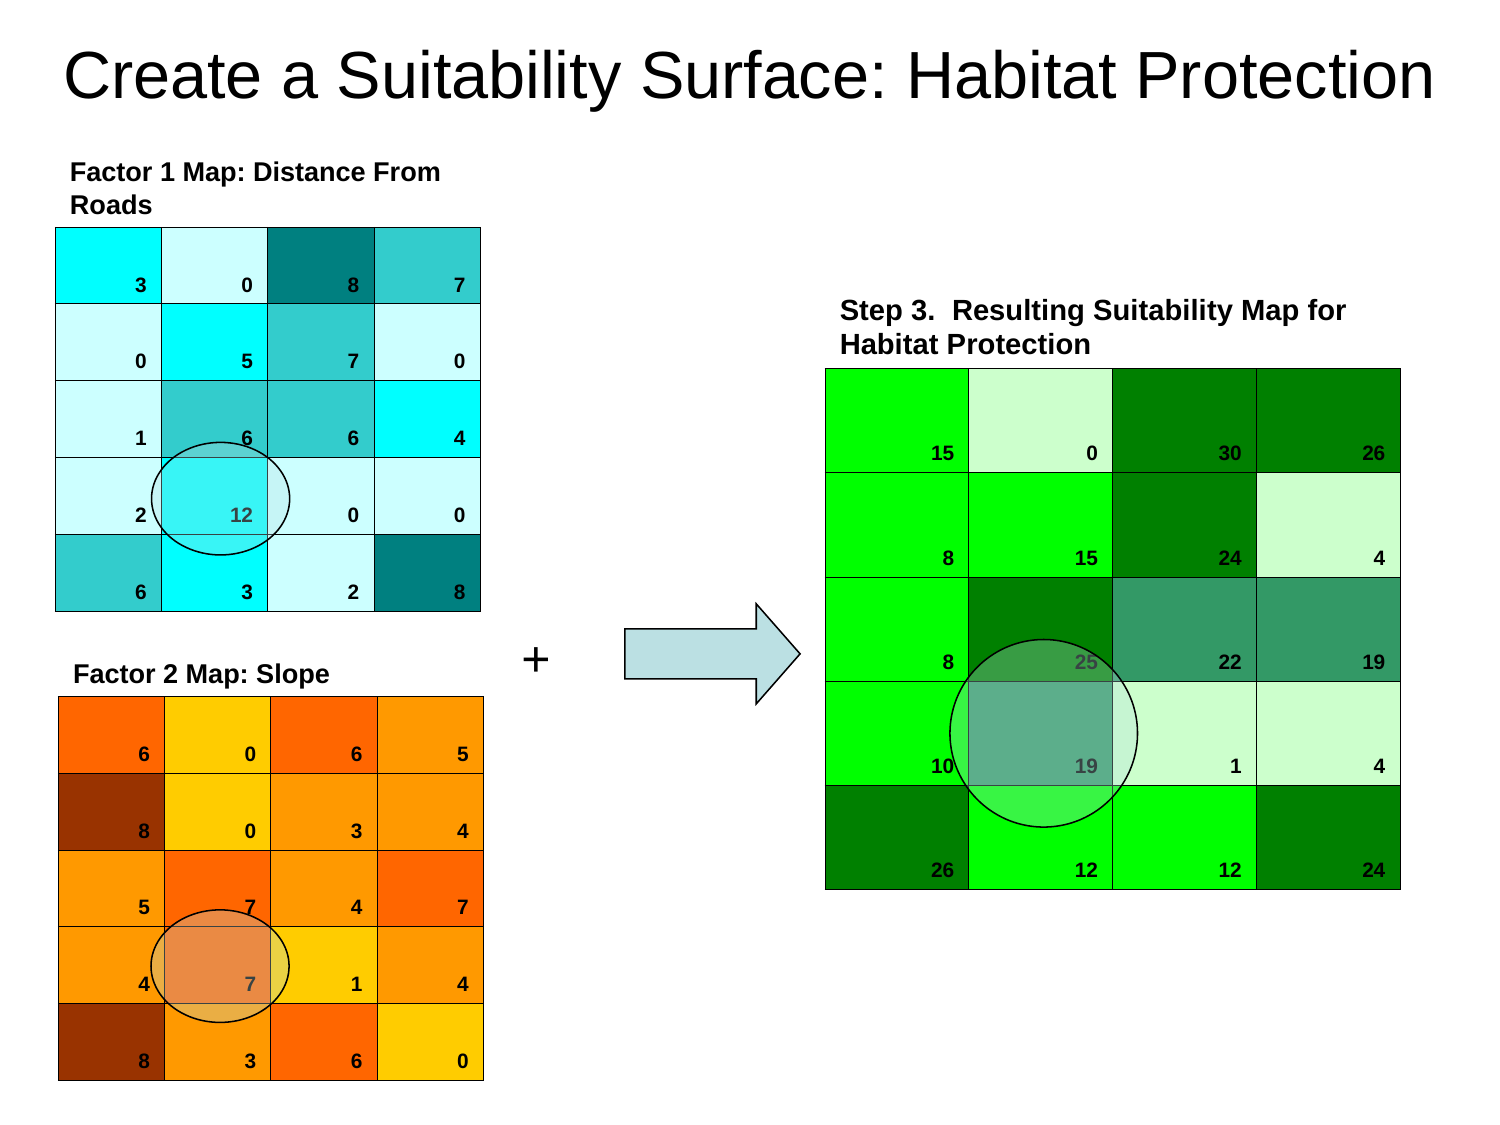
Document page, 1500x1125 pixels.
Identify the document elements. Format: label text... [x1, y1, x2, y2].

table_cell 19 [1257, 578, 1400, 681]
table_cell 3 [162, 535, 267, 592]
table_cell 1 [56, 381, 161, 457]
table_cell 4 [59, 927, 164, 1003]
table_cell 15 [969, 473, 1112, 577]
table_header Step 3. Resulting Suitability Map for Habitat Protection [825, 252, 1400, 368]
table_cell 0 [56, 304, 161, 380]
table_cell 4 [378, 927, 483, 1003]
text_box [151, 442, 290, 555]
table_cell 6 [271, 697, 377, 773]
table_cell 0 [969, 369, 1112, 472]
table_cell 25 [969, 578, 1112, 675]
table_cell 5 [378, 697, 483, 773]
table_cell 6 [59, 697, 164, 773]
table_cell 4 [271, 851, 377, 926]
text_box Create a Suitability Surface: Habitat Protection [0, 0, 1500, 166]
text_box [624, 603, 801, 704]
table_cell 0 [378, 1004, 483, 1080]
table_cell 0 [375, 304, 480, 380]
table_header [377, 592, 483, 696]
table_cell 7 [165, 851, 270, 926]
table_cell 8 [826, 578, 968, 681]
table_header Factor 2 Map: Slope [58, 592, 377, 696]
table_cell 30 [1113, 369, 1256, 472]
table_cell 6 [56, 535, 161, 611]
text_box [949, 639, 1138, 828]
table_cell 24 [1113, 473, 1256, 577]
table_cell 8 [268, 228, 374, 303]
table_cell 2 [56, 458, 161, 534]
table_cell 2 [268, 535, 374, 592]
table_cell 8 [59, 1004, 164, 1080]
table_cell 5 [59, 851, 164, 926]
table_cell 0 [165, 697, 270, 773]
table_cell 24 [1257, 786, 1400, 889]
table_cell 10 [826, 682, 964, 785]
table_cell 3 [165, 1004, 270, 1080]
table_cell 26 [1257, 369, 1400, 472]
table_cell 12 [969, 792, 1112, 889]
table_cell 4 [378, 774, 483, 850]
table_cell 5 [162, 304, 267, 380]
table_cell 7 [268, 304, 374, 380]
text_box [151, 909, 290, 1023]
table_cell 7 [378, 851, 483, 926]
table_cell 3 [271, 774, 377, 850]
table_cell 6 [268, 381, 374, 457]
table_cell 6 [271, 1004, 377, 1080]
table_cell 26 [826, 786, 968, 889]
table_cell 4 [1257, 473, 1400, 577]
table_header Factor 1 Map: Distance From Roads [55, 166, 480, 227]
table_cell 0 [162, 228, 267, 303]
table_cell 22 [1113, 578, 1256, 681]
table_cell 6 [162, 381, 267, 457]
table_cell 0 [165, 774, 270, 850]
table_cell 7 [375, 228, 480, 303]
table_cell 4 [1257, 682, 1400, 785]
table_cell 4 [375, 381, 480, 457]
text_box + [506, 618, 597, 694]
table_cell 8 [826, 473, 968, 577]
table_cell 15 [826, 369, 968, 472]
table_cell 12 [162, 458, 171, 467]
table_cell 0 [270, 458, 374, 534]
table_cell 1 [1123, 682, 1256, 785]
table_cell 0 [375, 458, 480, 534]
table_cell 3 [56, 228, 161, 303]
table_cell 8 [59, 774, 164, 850]
table_cell 12 [1113, 786, 1256, 889]
table_cell 1 [271, 927, 377, 1003]
table_cell 8 [375, 535, 480, 592]
